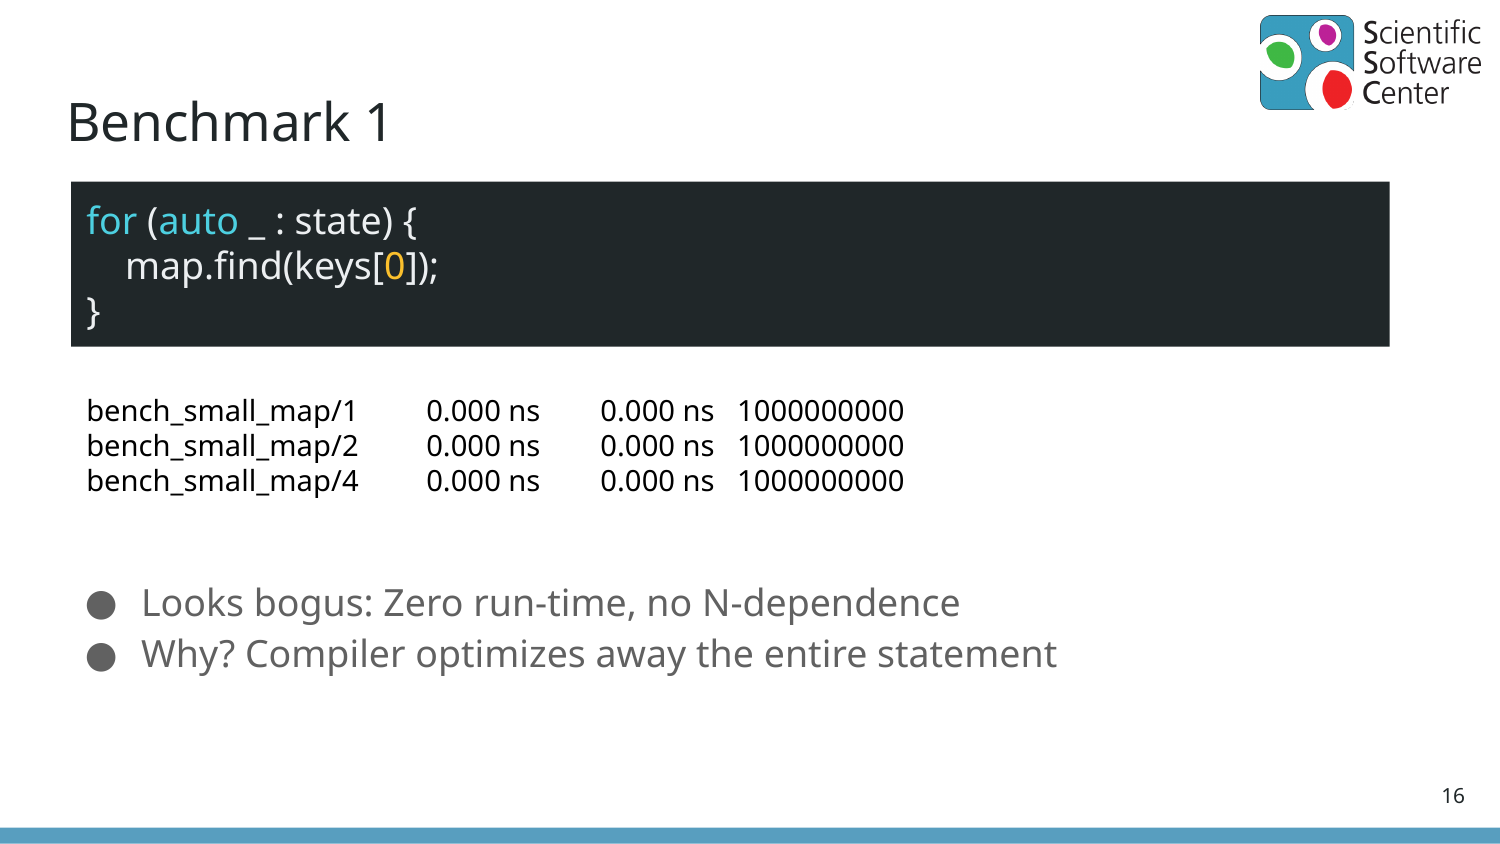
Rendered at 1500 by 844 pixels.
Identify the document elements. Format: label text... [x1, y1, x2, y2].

slide_number <number> [1389, 764, 1480, 830]
text_box for (auto _ : state) { map.find(keys[0]); } [71, 181, 1390, 347]
picture [1260, 15, 1481, 110]
list Looks bogus: Zero run-time, no N-dependence Why? Compiler optimizes away the entire statement [51, 557, 1449, 750]
title Benchmark 1 [51, 72, 1449, 167]
text_box bench_small_map/1 0.000 ns 0.000 ns 1000000000 bench_small_map/2 0.000 ns 0.000 ns 1000000000 bench_small_map/4 0.000 ns 0.000 ns 1000000000 [71, 377, 1390, 513]
